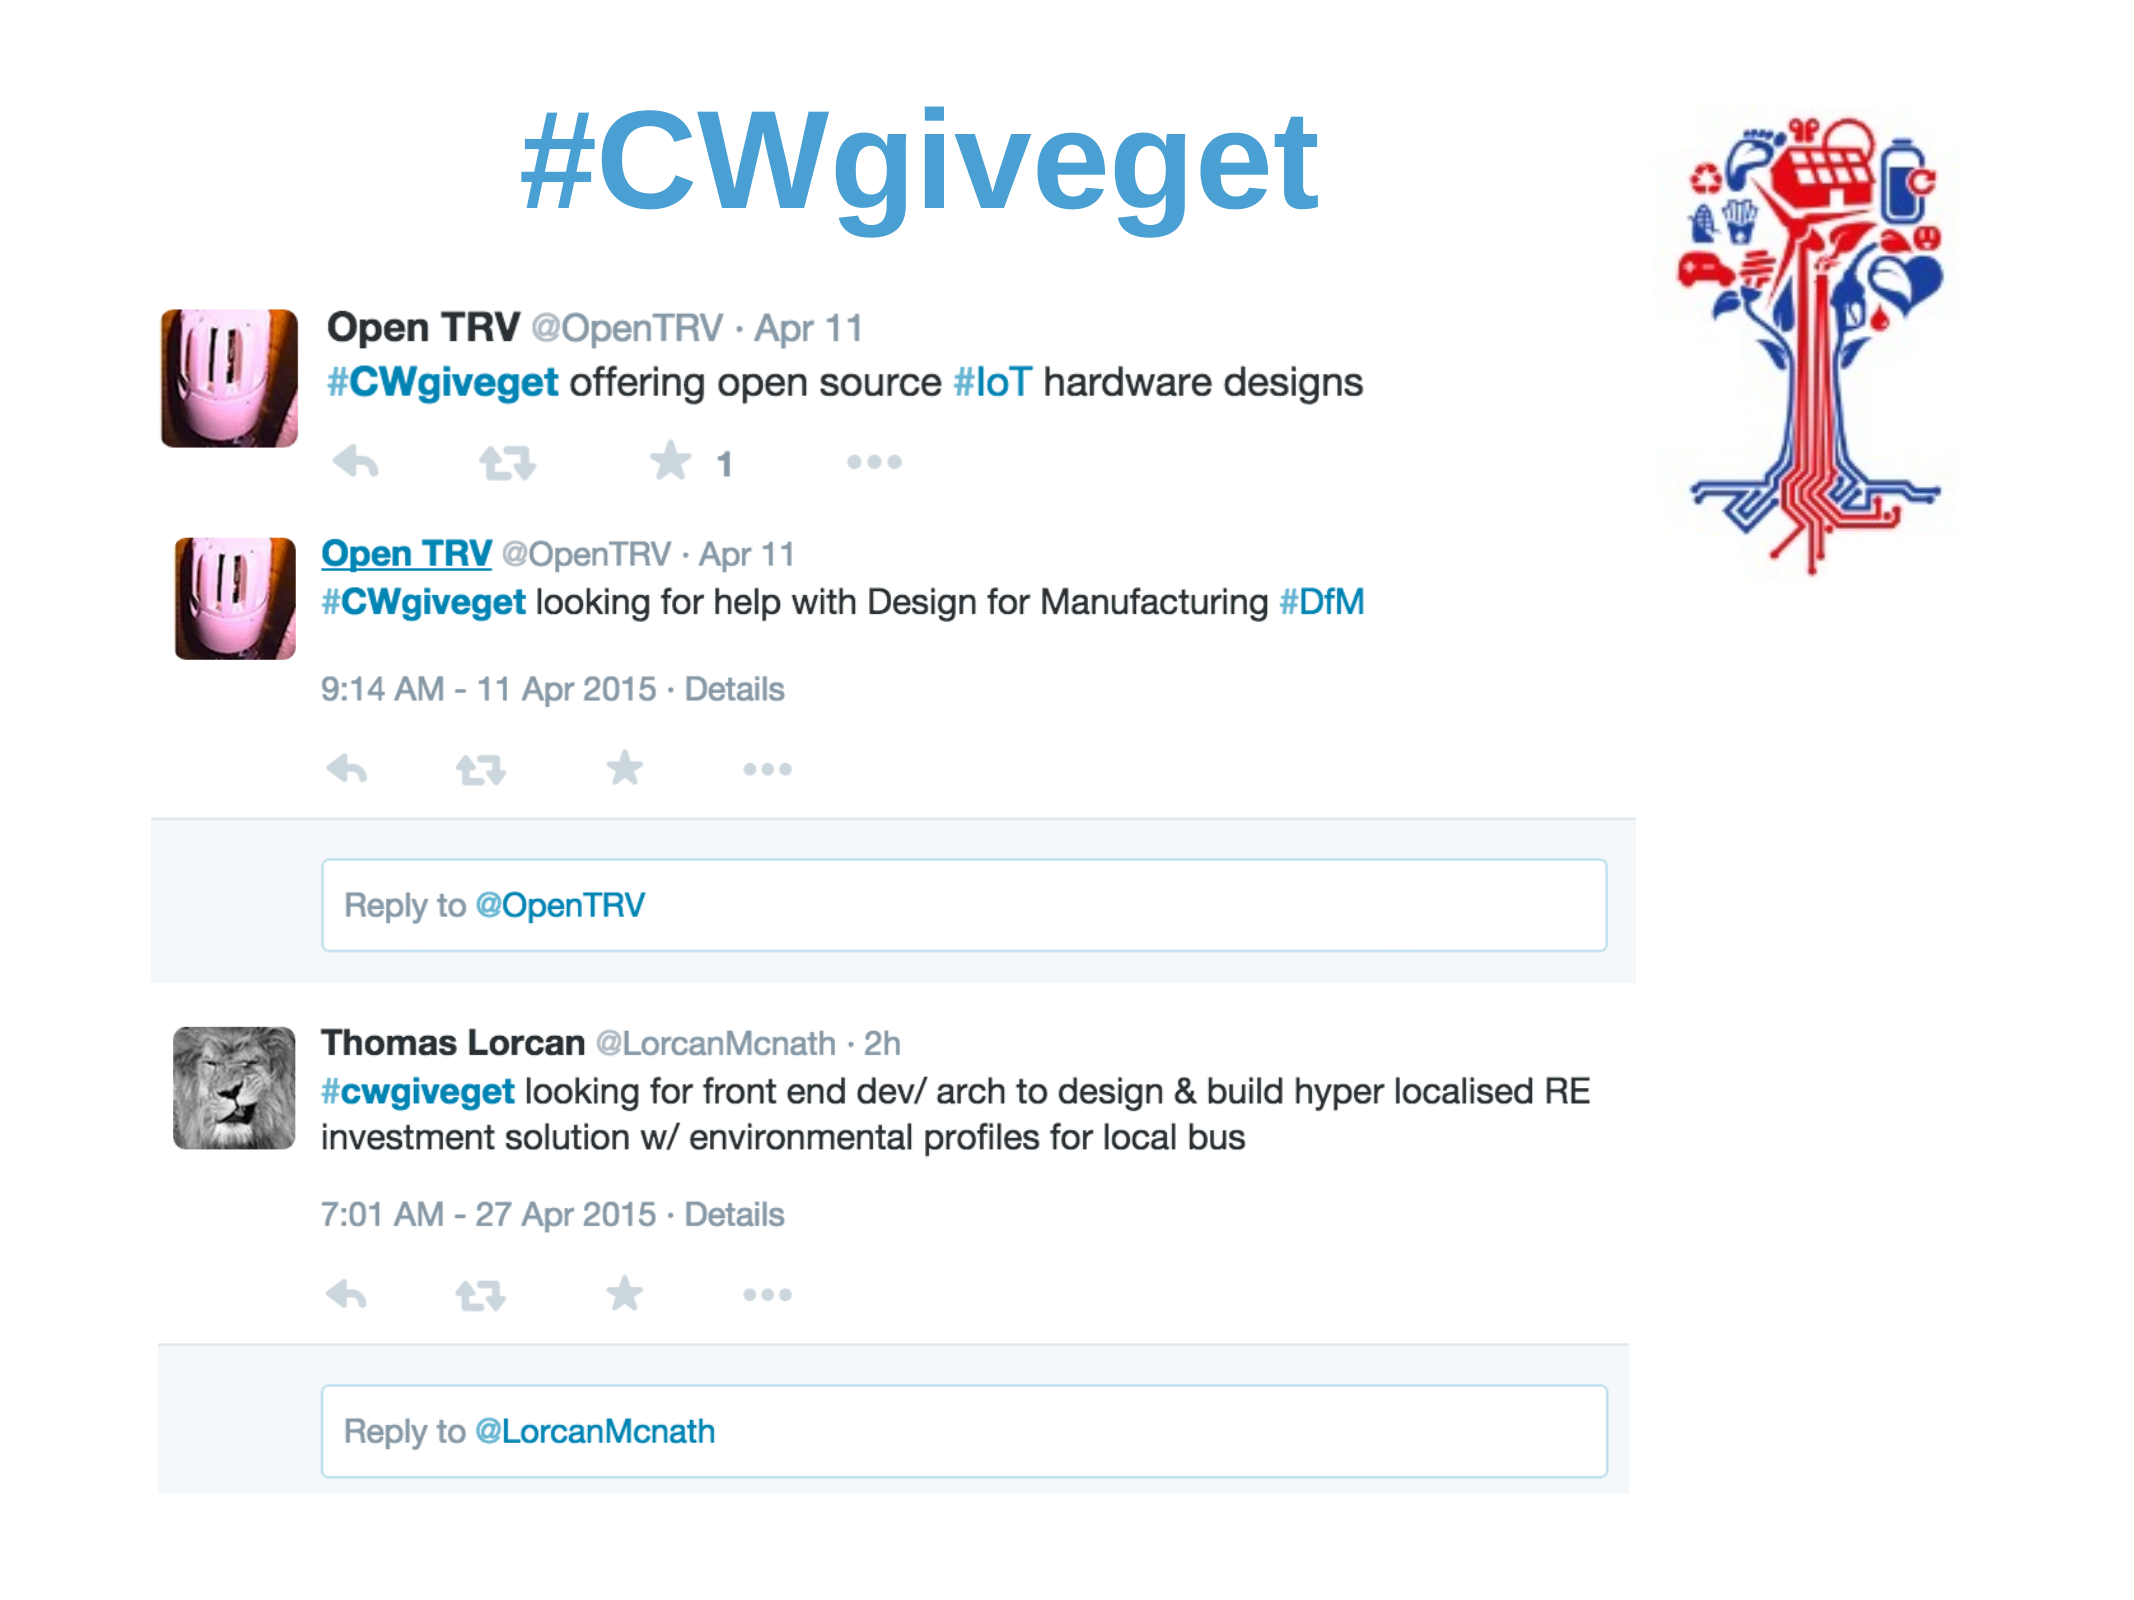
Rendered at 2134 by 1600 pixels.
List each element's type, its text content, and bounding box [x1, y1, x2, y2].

title #CWgiveget [61, 50, 1778, 237]
picture [158, 999, 1629, 1494]
picture [134, 106, 2055, 983]
